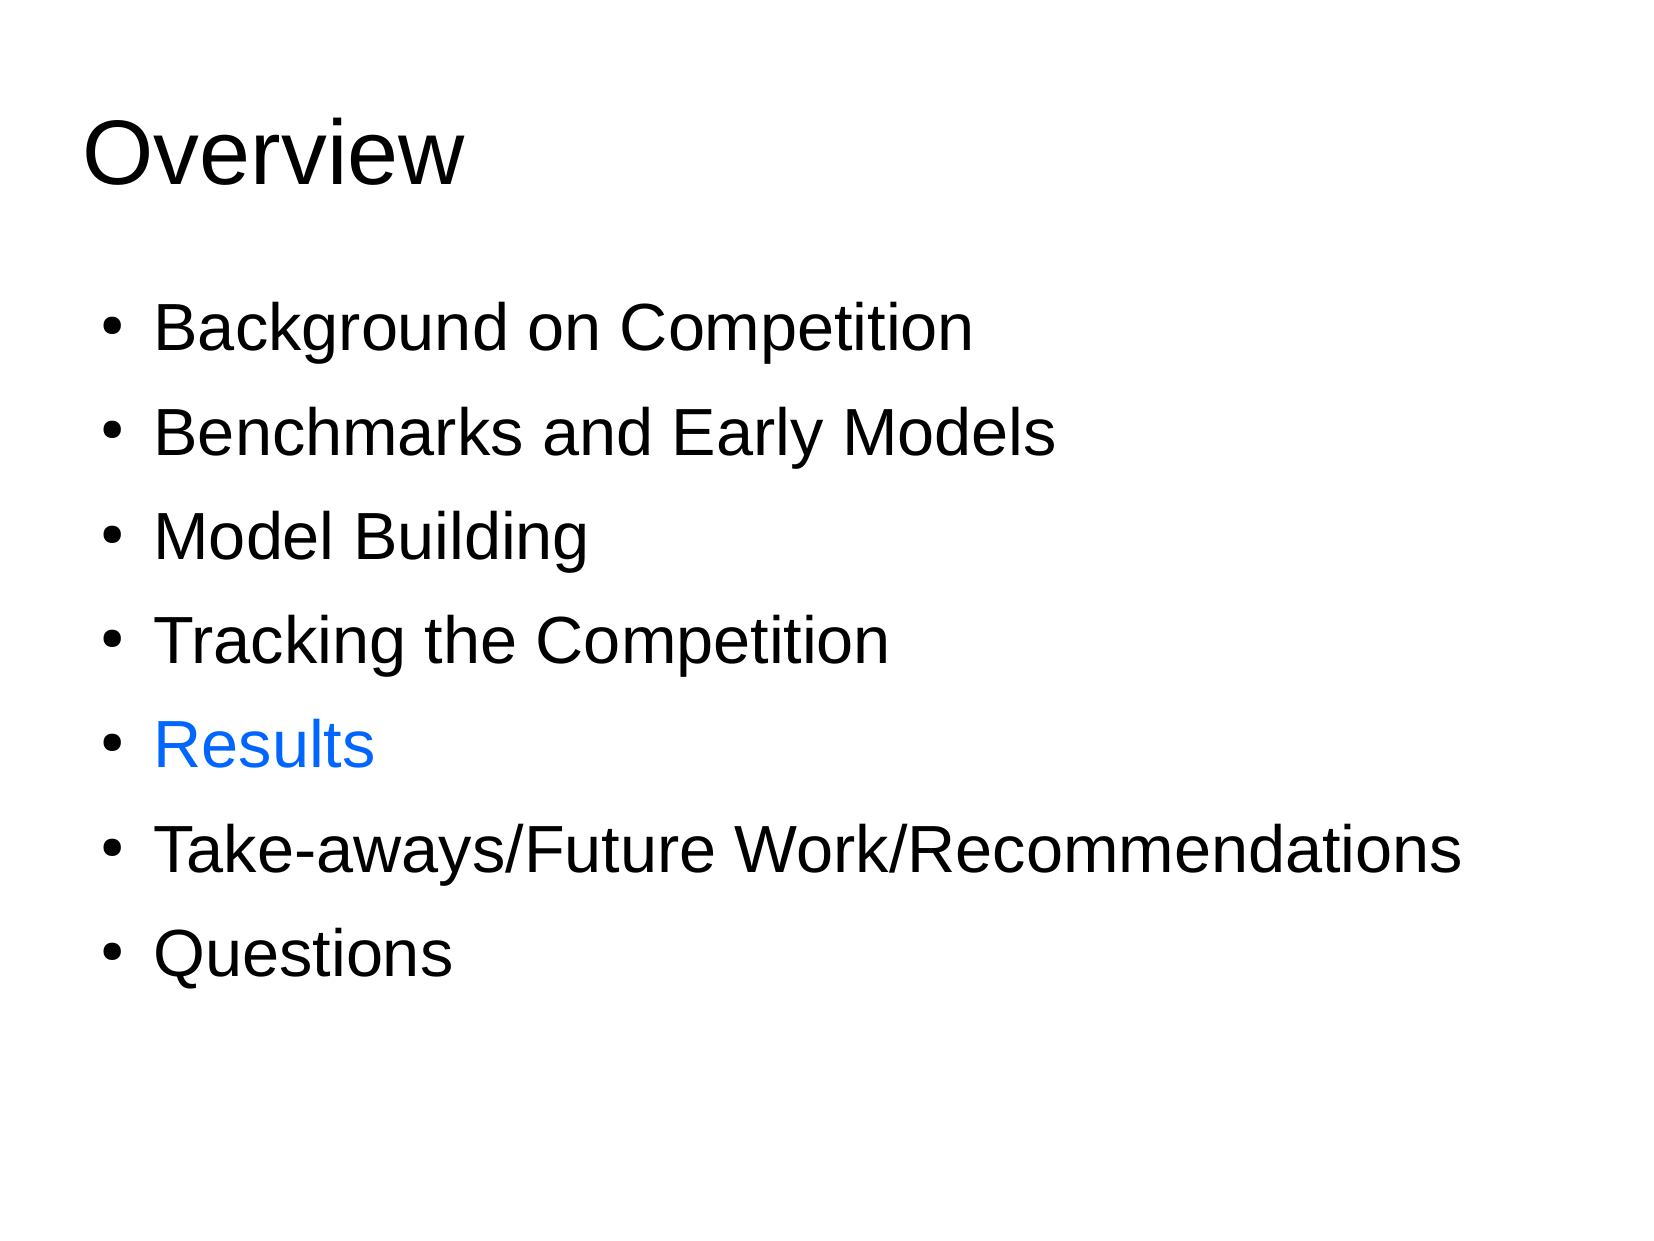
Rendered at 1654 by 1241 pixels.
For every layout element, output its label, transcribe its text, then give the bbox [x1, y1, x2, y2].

title Overview [82, 49, 1571, 257]
list Background on Competition Benchmarks and Early Models Model Building Tracking the Competition Results Take-aways/Future Work/Recommendations Questions [82, 290, 1571, 1010]
